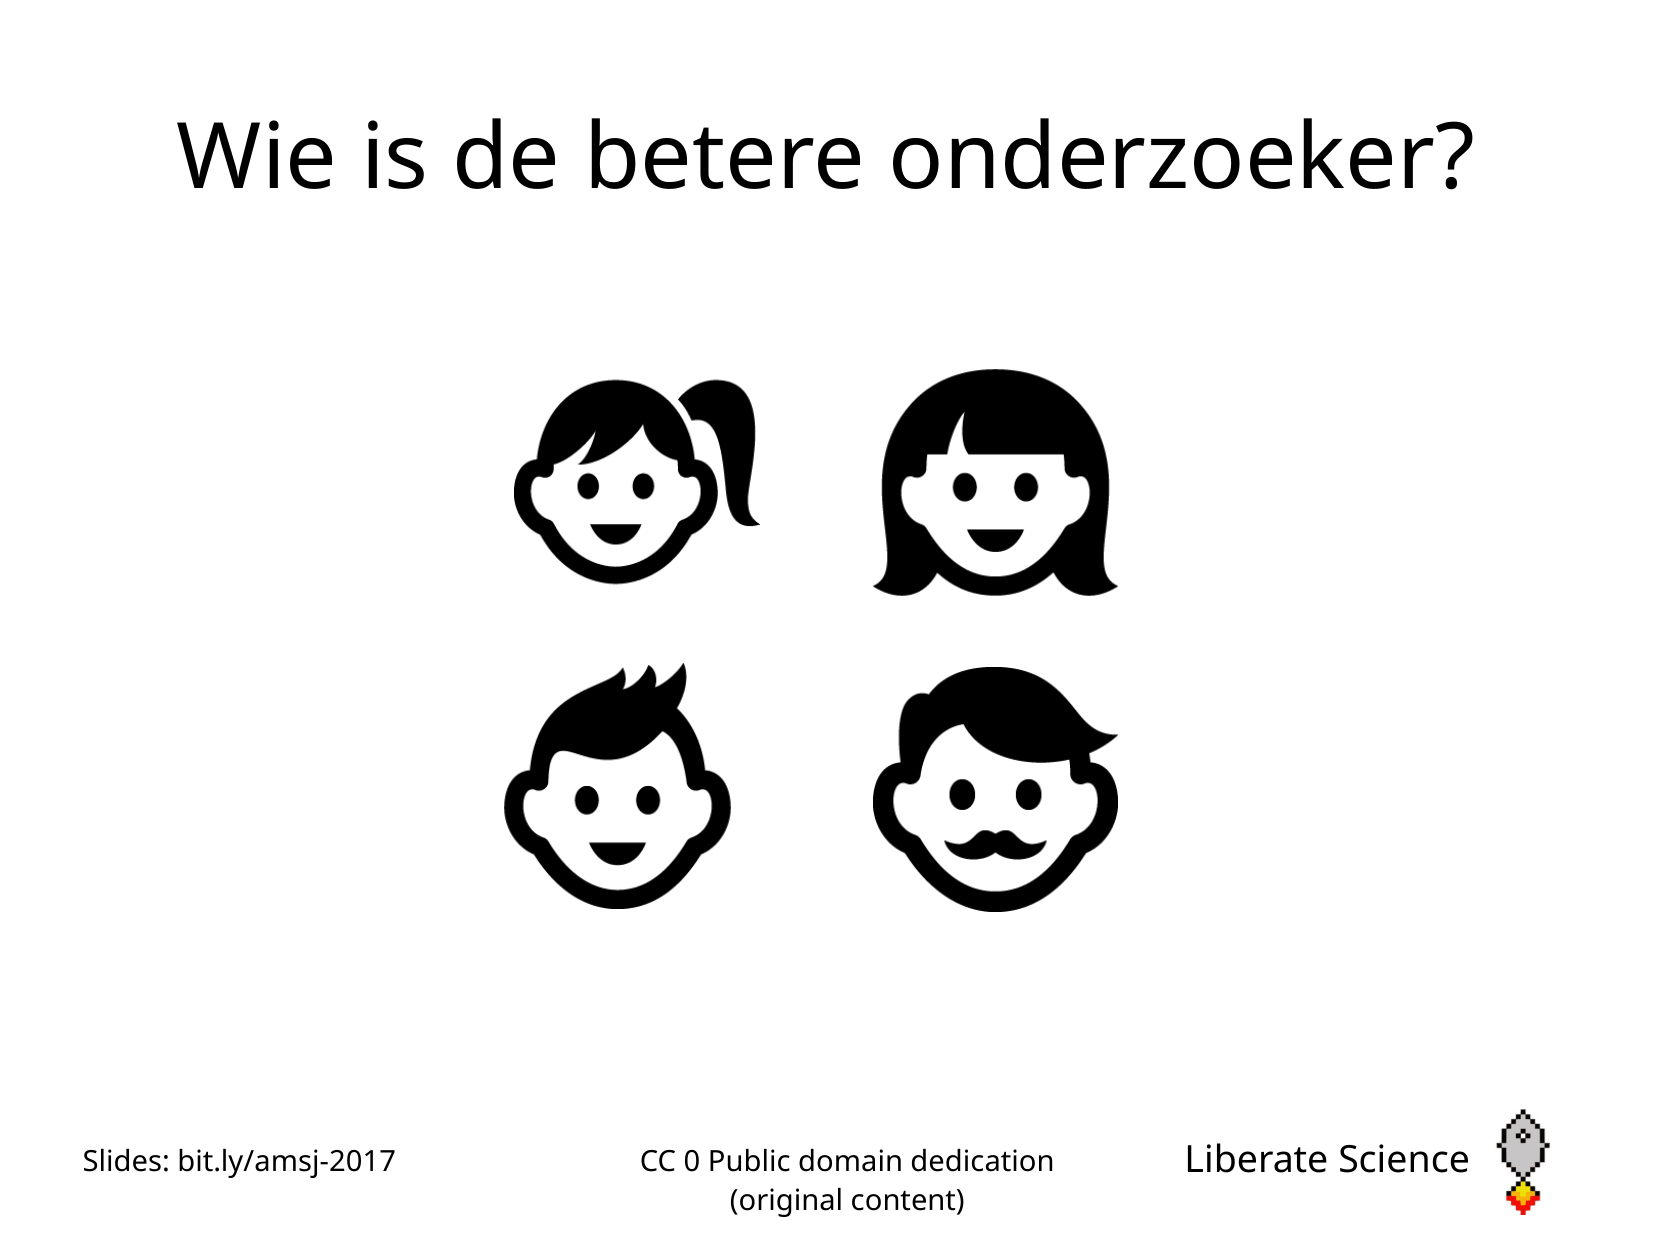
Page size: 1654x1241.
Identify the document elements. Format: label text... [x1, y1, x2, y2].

picture [873, 360, 1118, 605]
picture [873, 667, 1118, 912]
title Wie is de betere onderzoeker? [82, 49, 1571, 257]
picture [514, 359, 760, 605]
picture [495, 663, 740, 909]
picture [1470, 1109, 1576, 1215]
